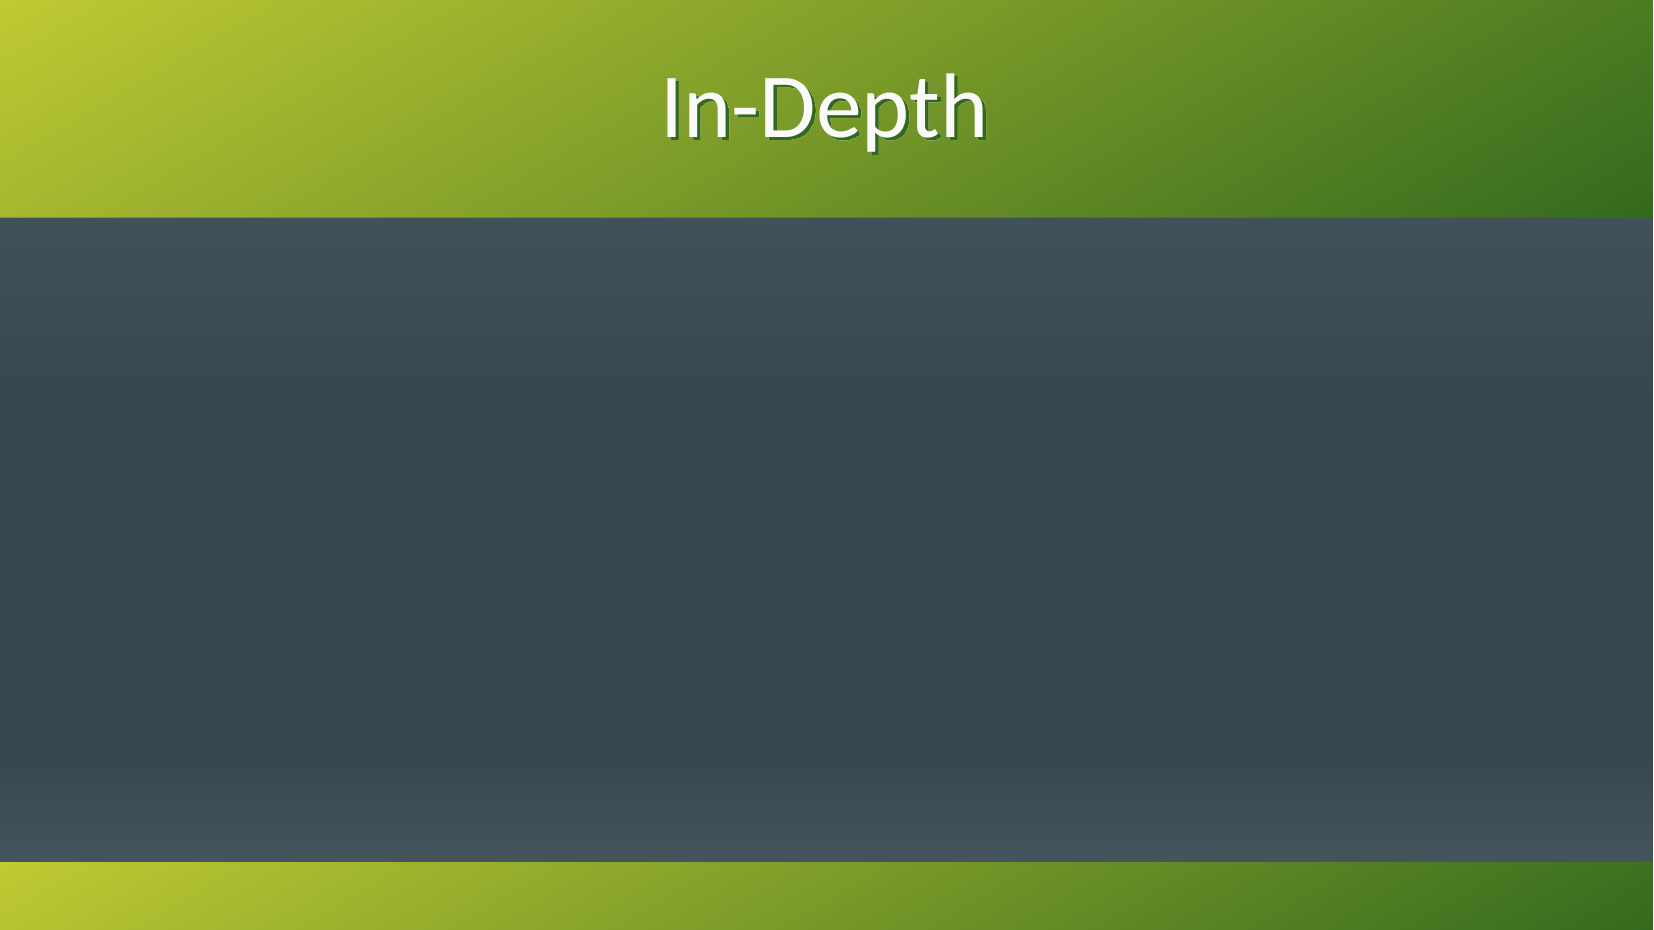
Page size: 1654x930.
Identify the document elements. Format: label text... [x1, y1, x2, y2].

title In-Depth [74, 37, 1575, 193]
